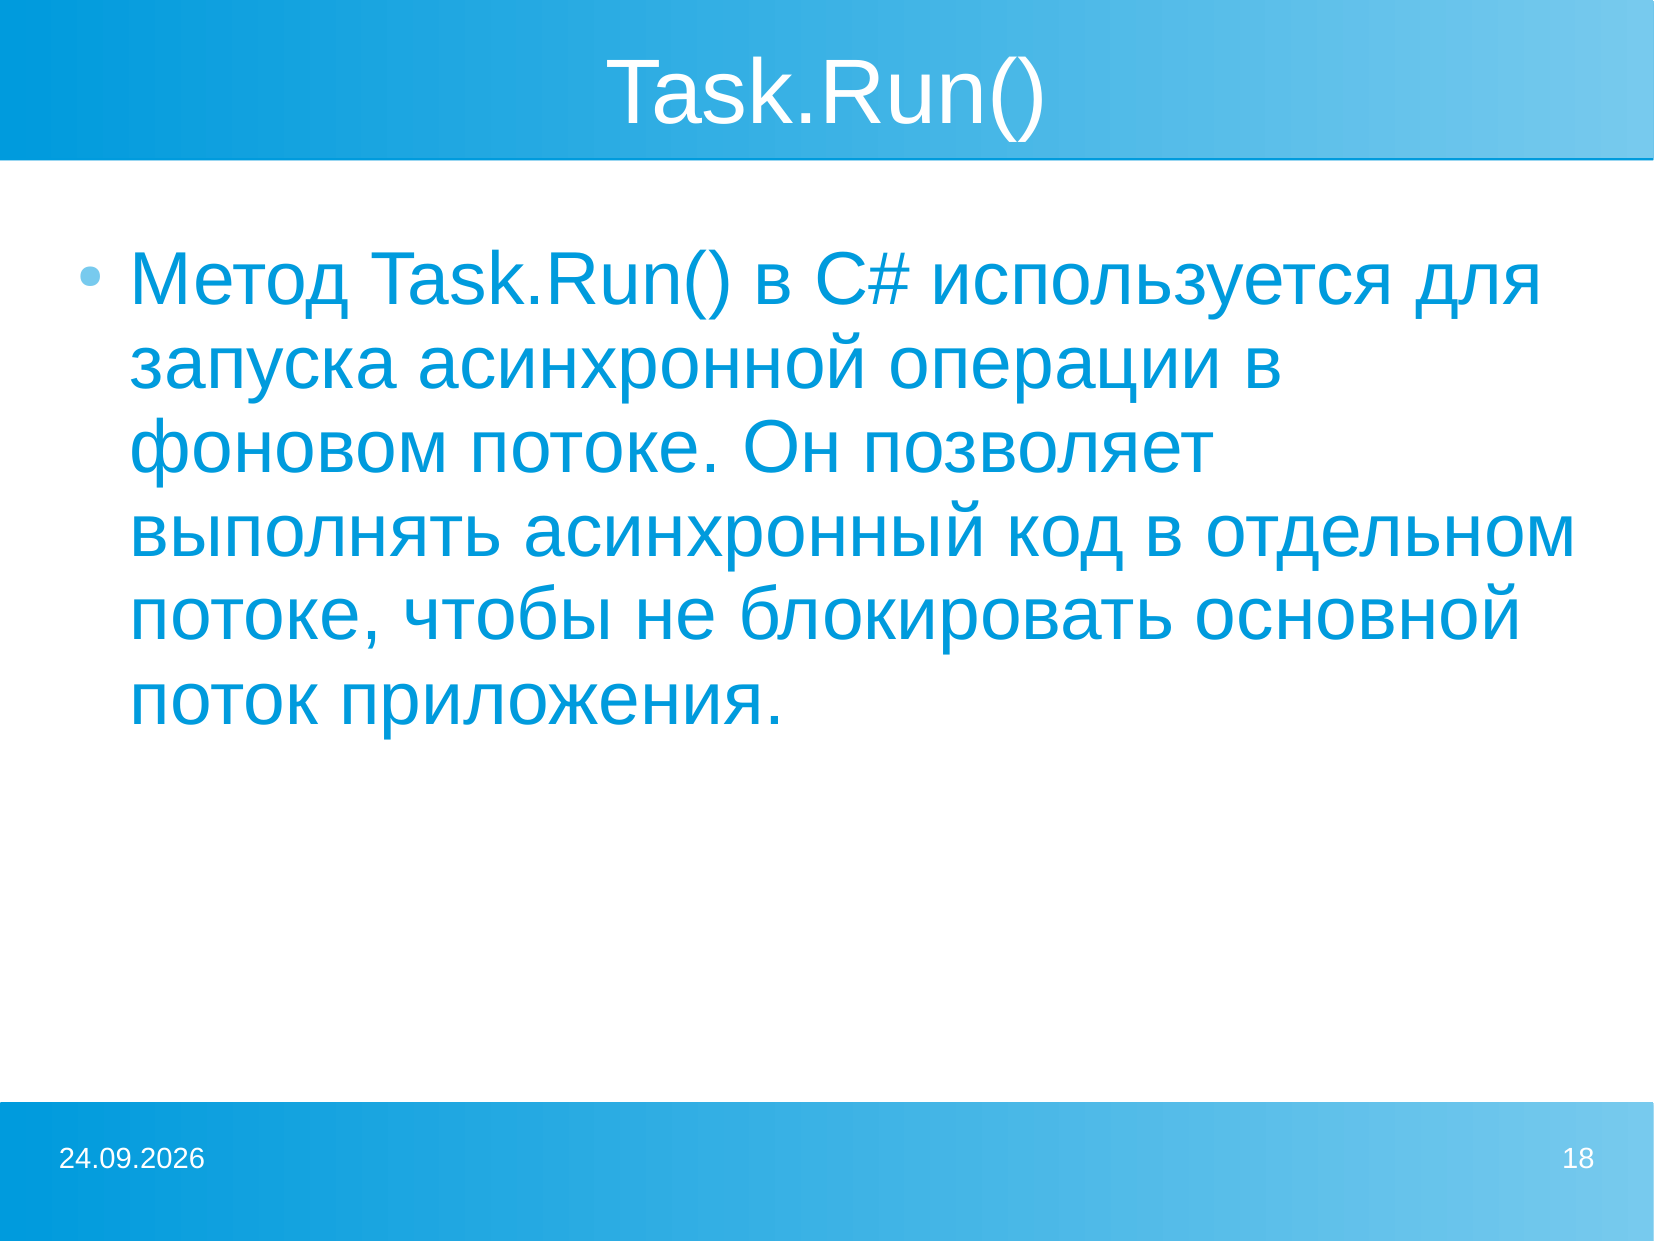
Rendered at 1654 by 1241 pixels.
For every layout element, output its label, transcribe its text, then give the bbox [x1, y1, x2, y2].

title Task.Run() [59, 39, 1595, 144]
list Метод Task.Run() в C# используется для запуска асинхронной операции в фоновом потоке. Он позволяет выполнять асинхронный код в отдельном потоке, чтобы не блокировать основной поток приложения. [59, 236, 1595, 1024]
